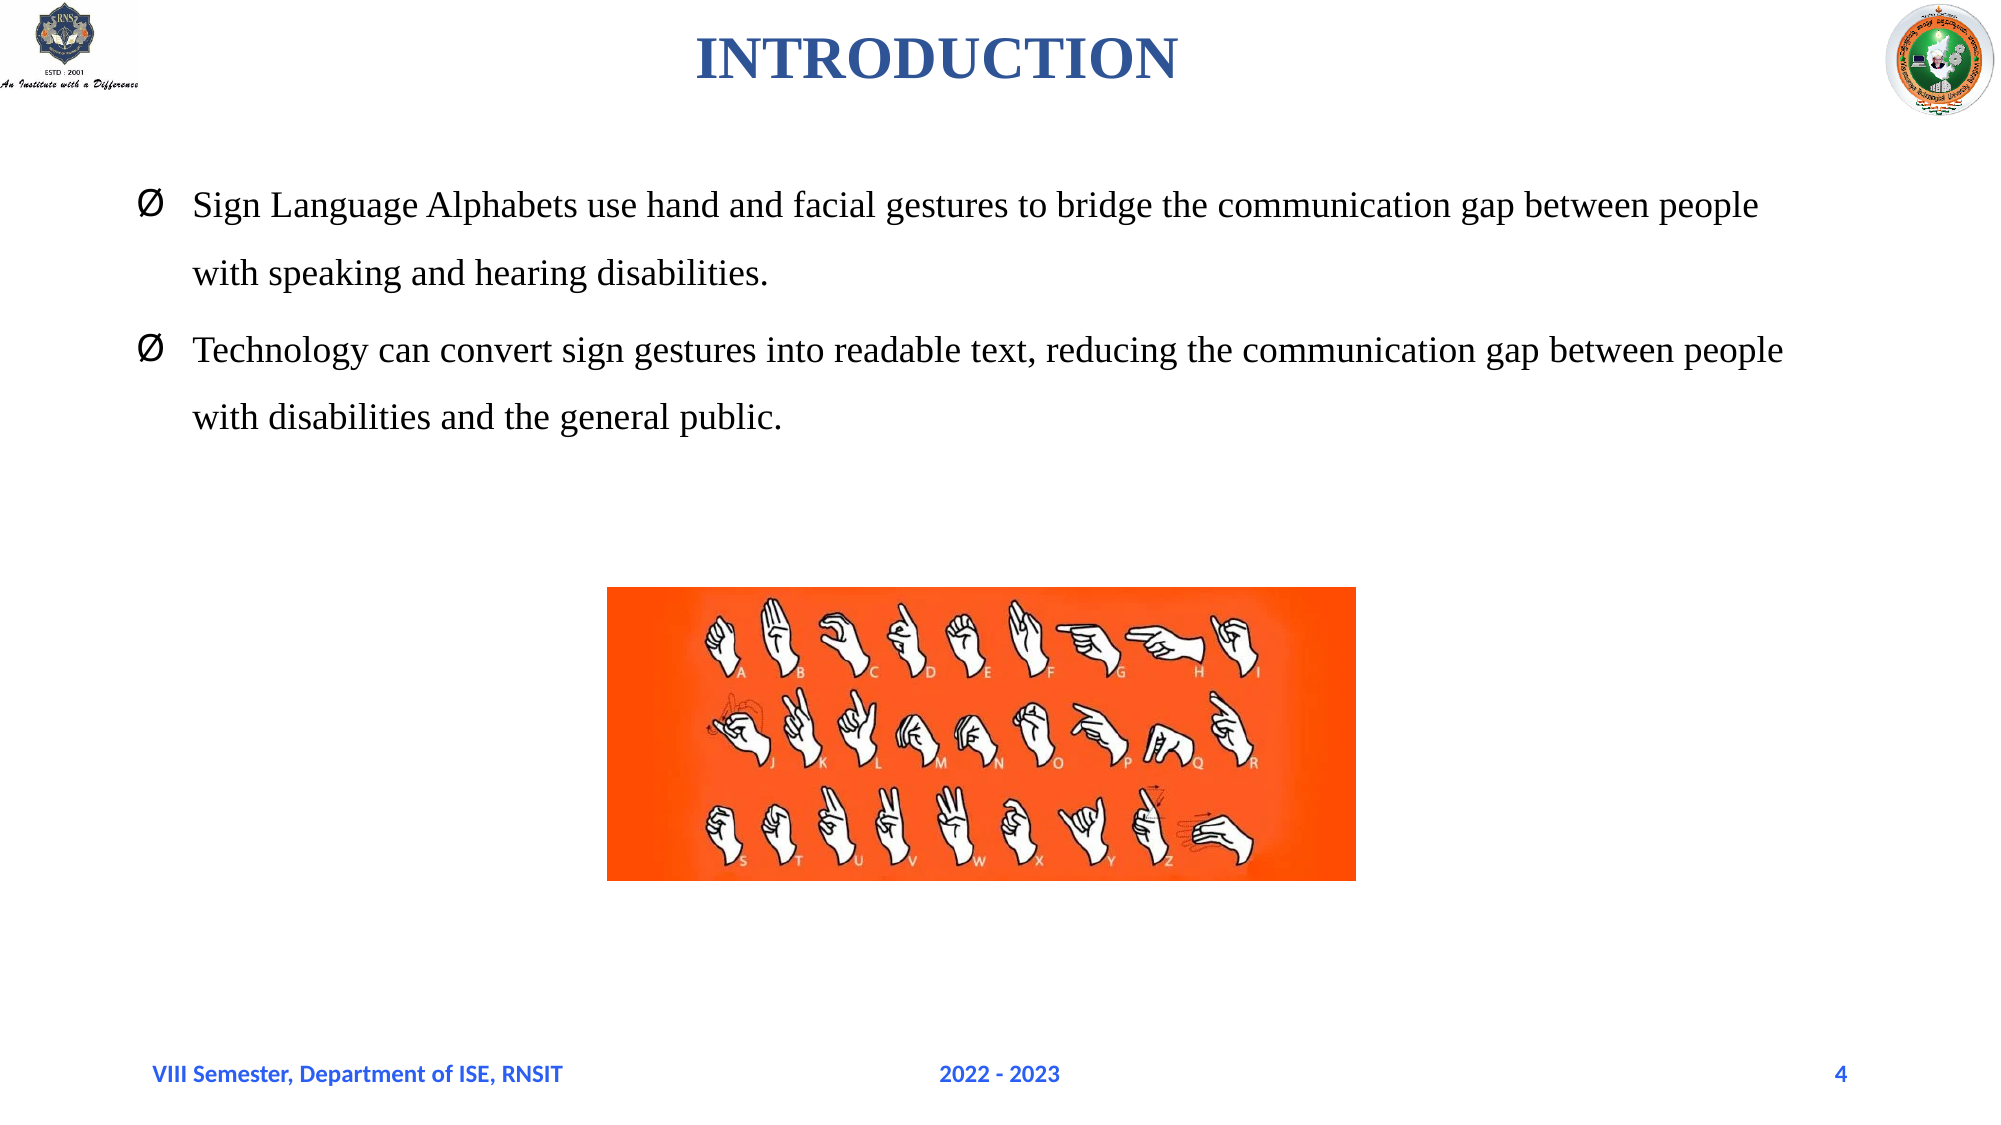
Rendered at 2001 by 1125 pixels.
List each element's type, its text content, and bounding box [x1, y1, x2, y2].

slide_number VIII Semester, Department of ISE, RNSIT [137, 1042, 662, 1103]
slide_number <number> [1412, 1042, 1863, 1103]
picture [1882, 2, 1997, 117]
picture [607, 587, 1356, 881]
title Introduction [324, 19, 1550, 149]
list Sign Language Alphabets use hand and facial gestures to bridge the communication gap between people with speaking and hearing disabilities. Technology can convert sign gestures into readable text, reducing the communication gap between people with disabilities and the general public. [102, 149, 1898, 1024]
picture [0, 0, 138, 90]
footer 2022 - 2023 [662, 1042, 1338, 1103]
